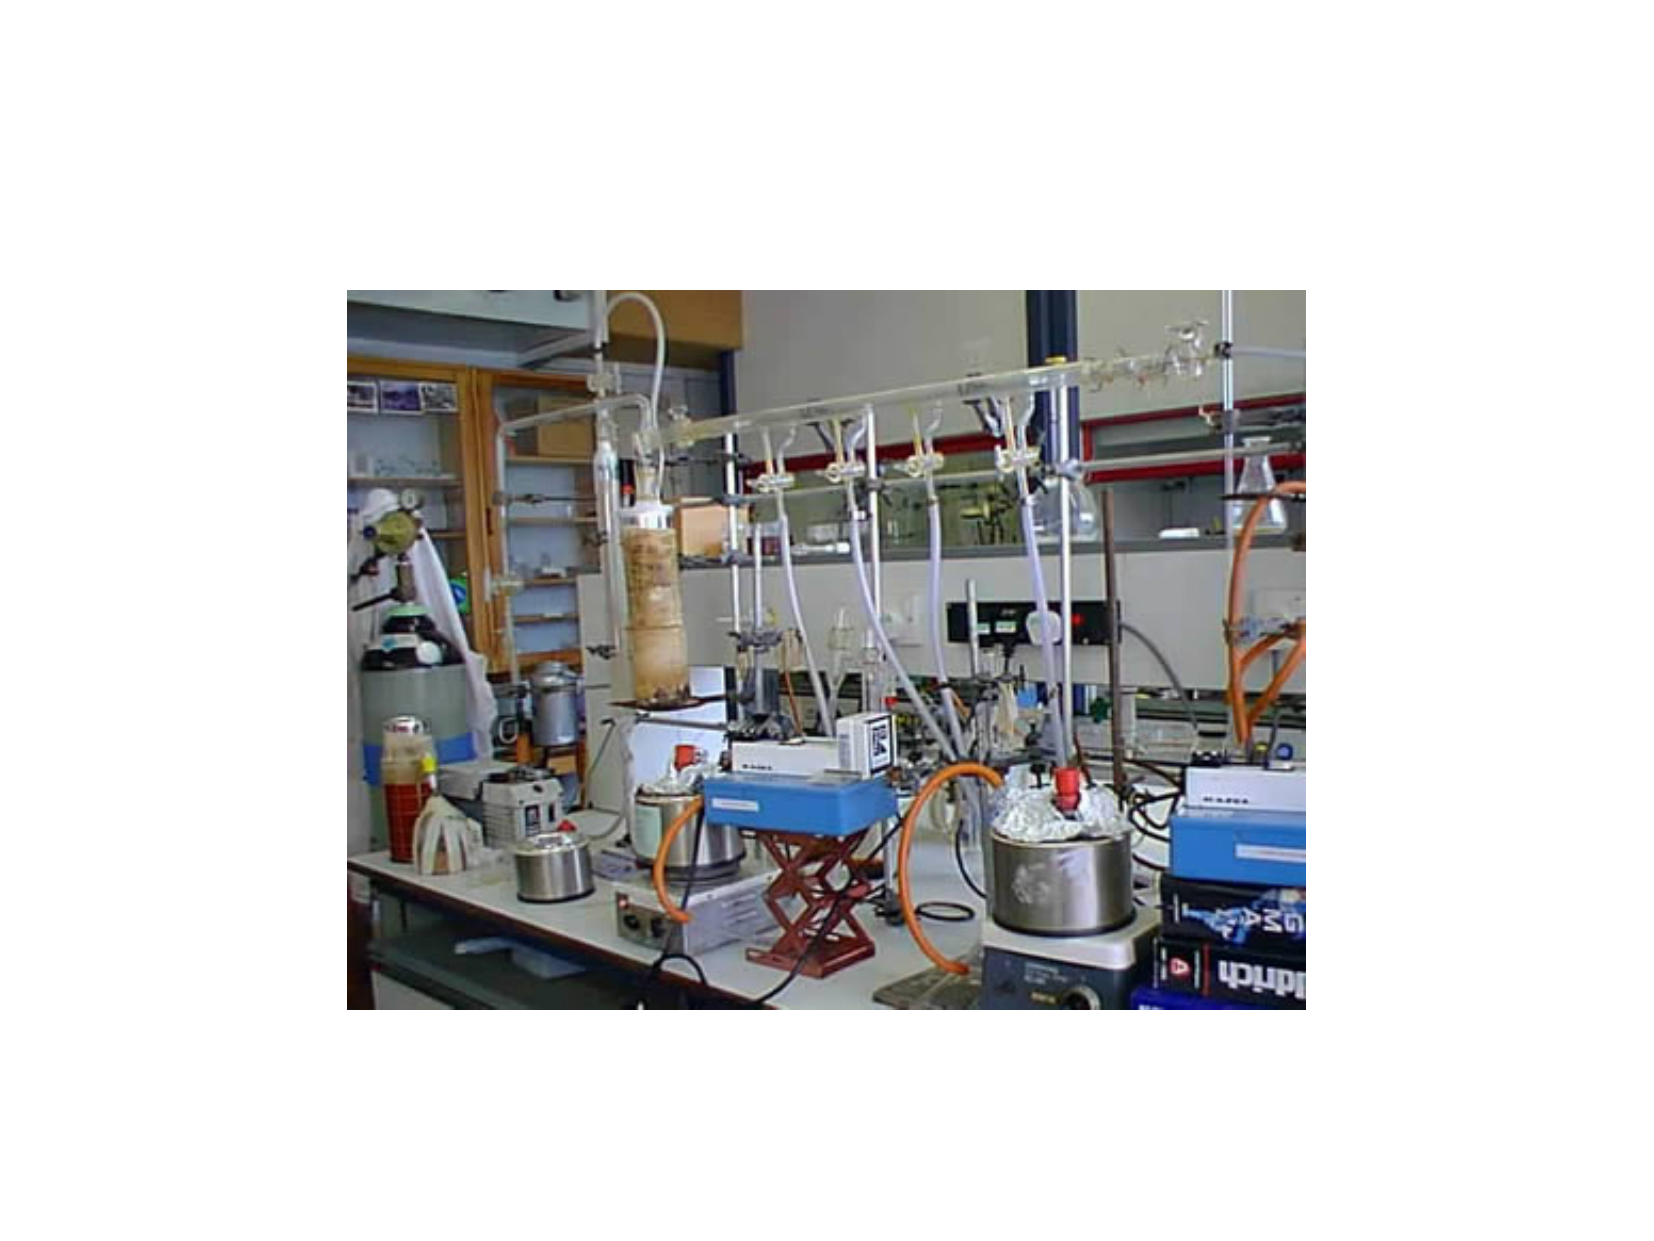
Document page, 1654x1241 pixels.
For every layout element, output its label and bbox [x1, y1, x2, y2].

picture [347, 290, 1306, 1010]
